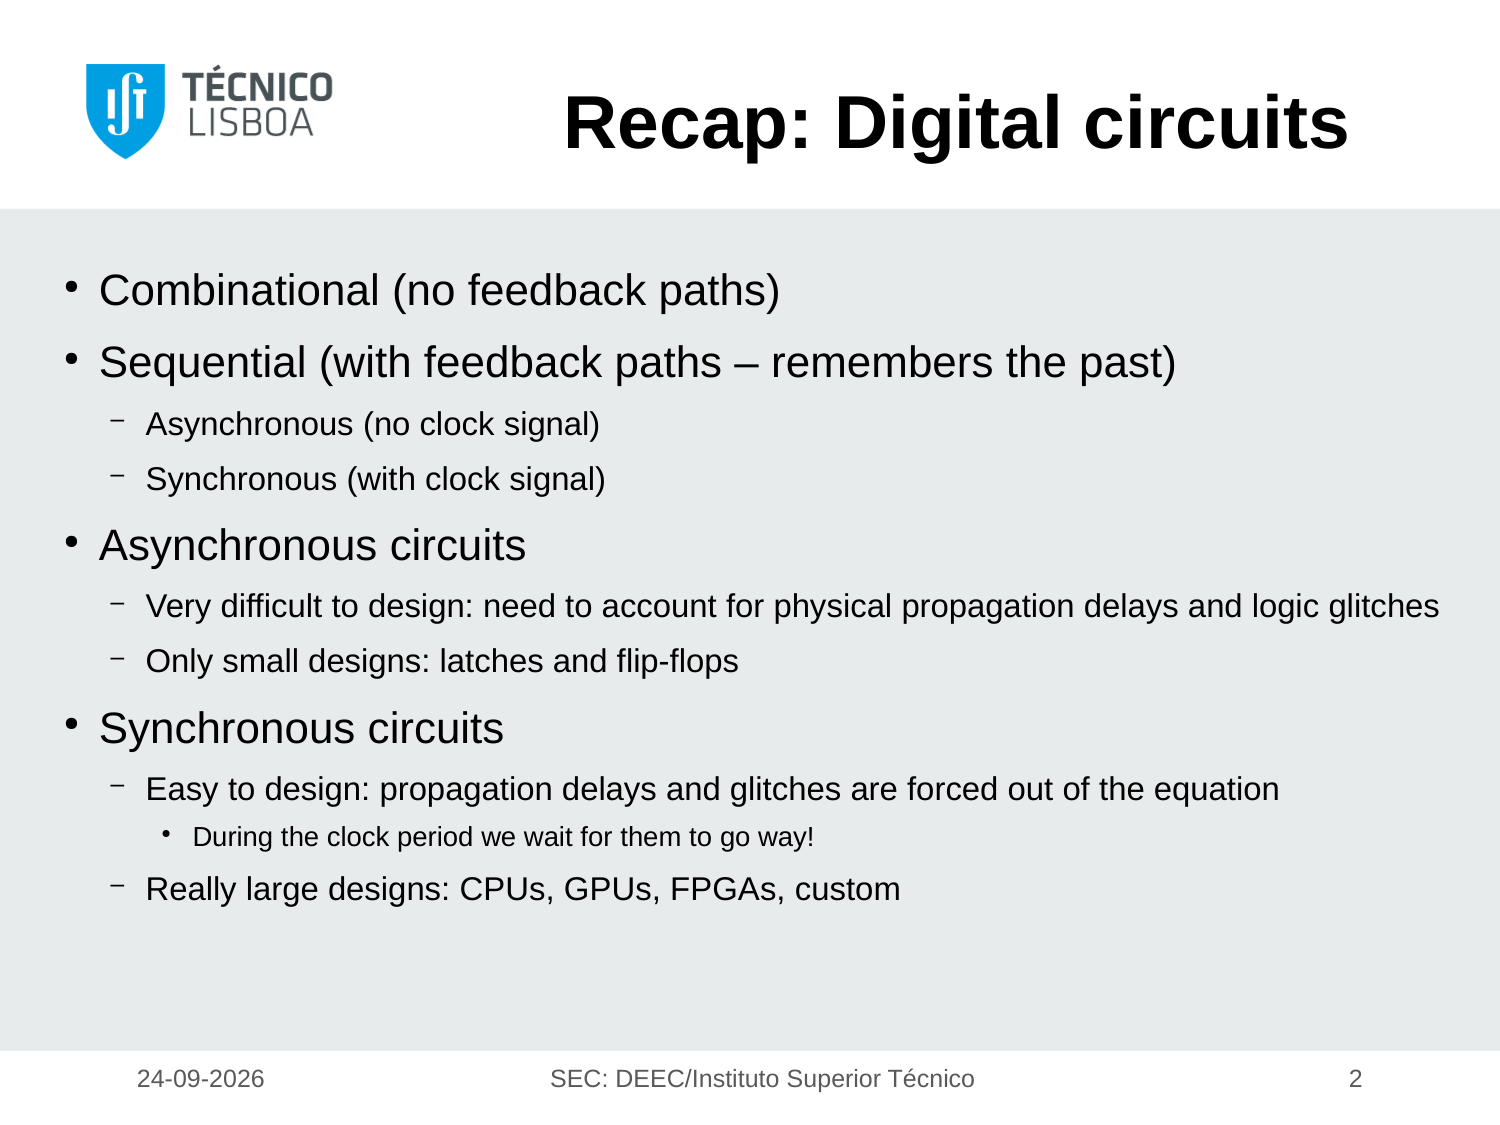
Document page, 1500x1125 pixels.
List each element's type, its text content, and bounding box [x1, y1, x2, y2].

picture [0, 0, 1500, 1125]
list Combinational (no feedback paths) Sequential (with feedback paths – remembers the past) Asynchronous (no clock signal) Synchronous (with clock signal) Asynchronous circuits Very difficult to design: need to account for physical propagation delays and logic glitches Only small designs: latches and flip-flops Synchronous circuits Easy to design: propagation delays and glitches are forced out of the equation During the clock period we wait for them to go way! Really large designs: CPUs, GPUs, FPGAs, custom [52, 261, 1465, 923]
title Recap: Digital circuits [548, 47, 1397, 191]
